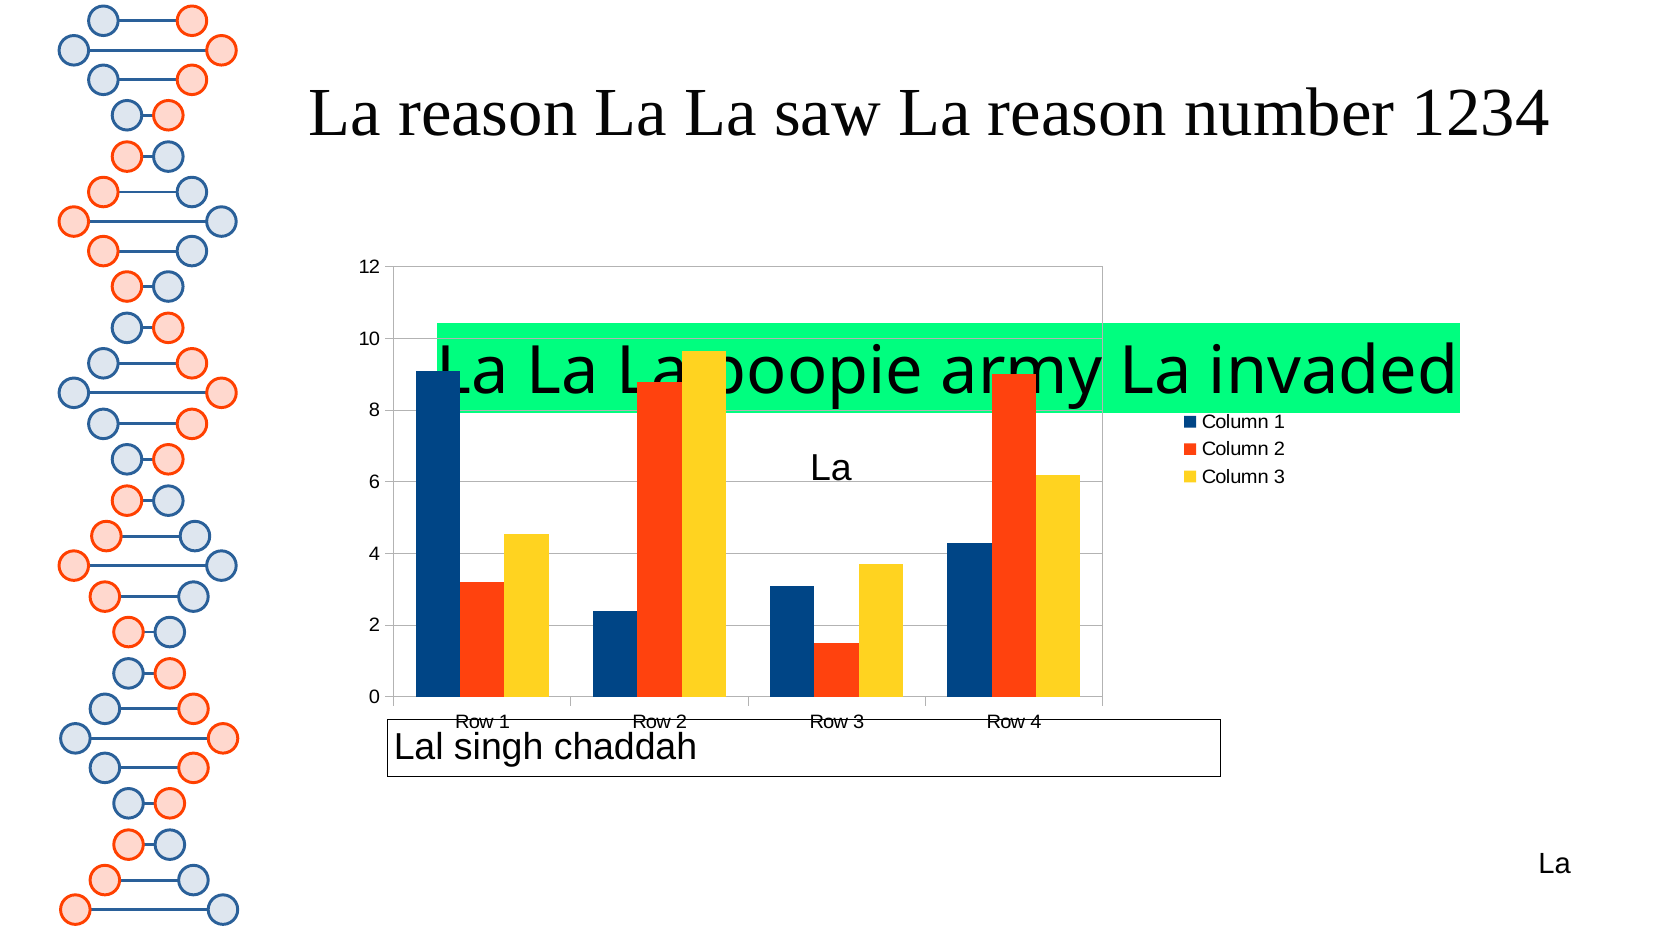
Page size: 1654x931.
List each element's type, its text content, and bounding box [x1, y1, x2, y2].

chart [358, 201, 1304, 733]
subtitle La La La poopie army La invaded [283, 98, 1613, 638]
table_header Lal singh chaddah [388, 733, 1220, 776]
title La reason La La saw La reason number 1234 [265, 35, 1595, 189]
